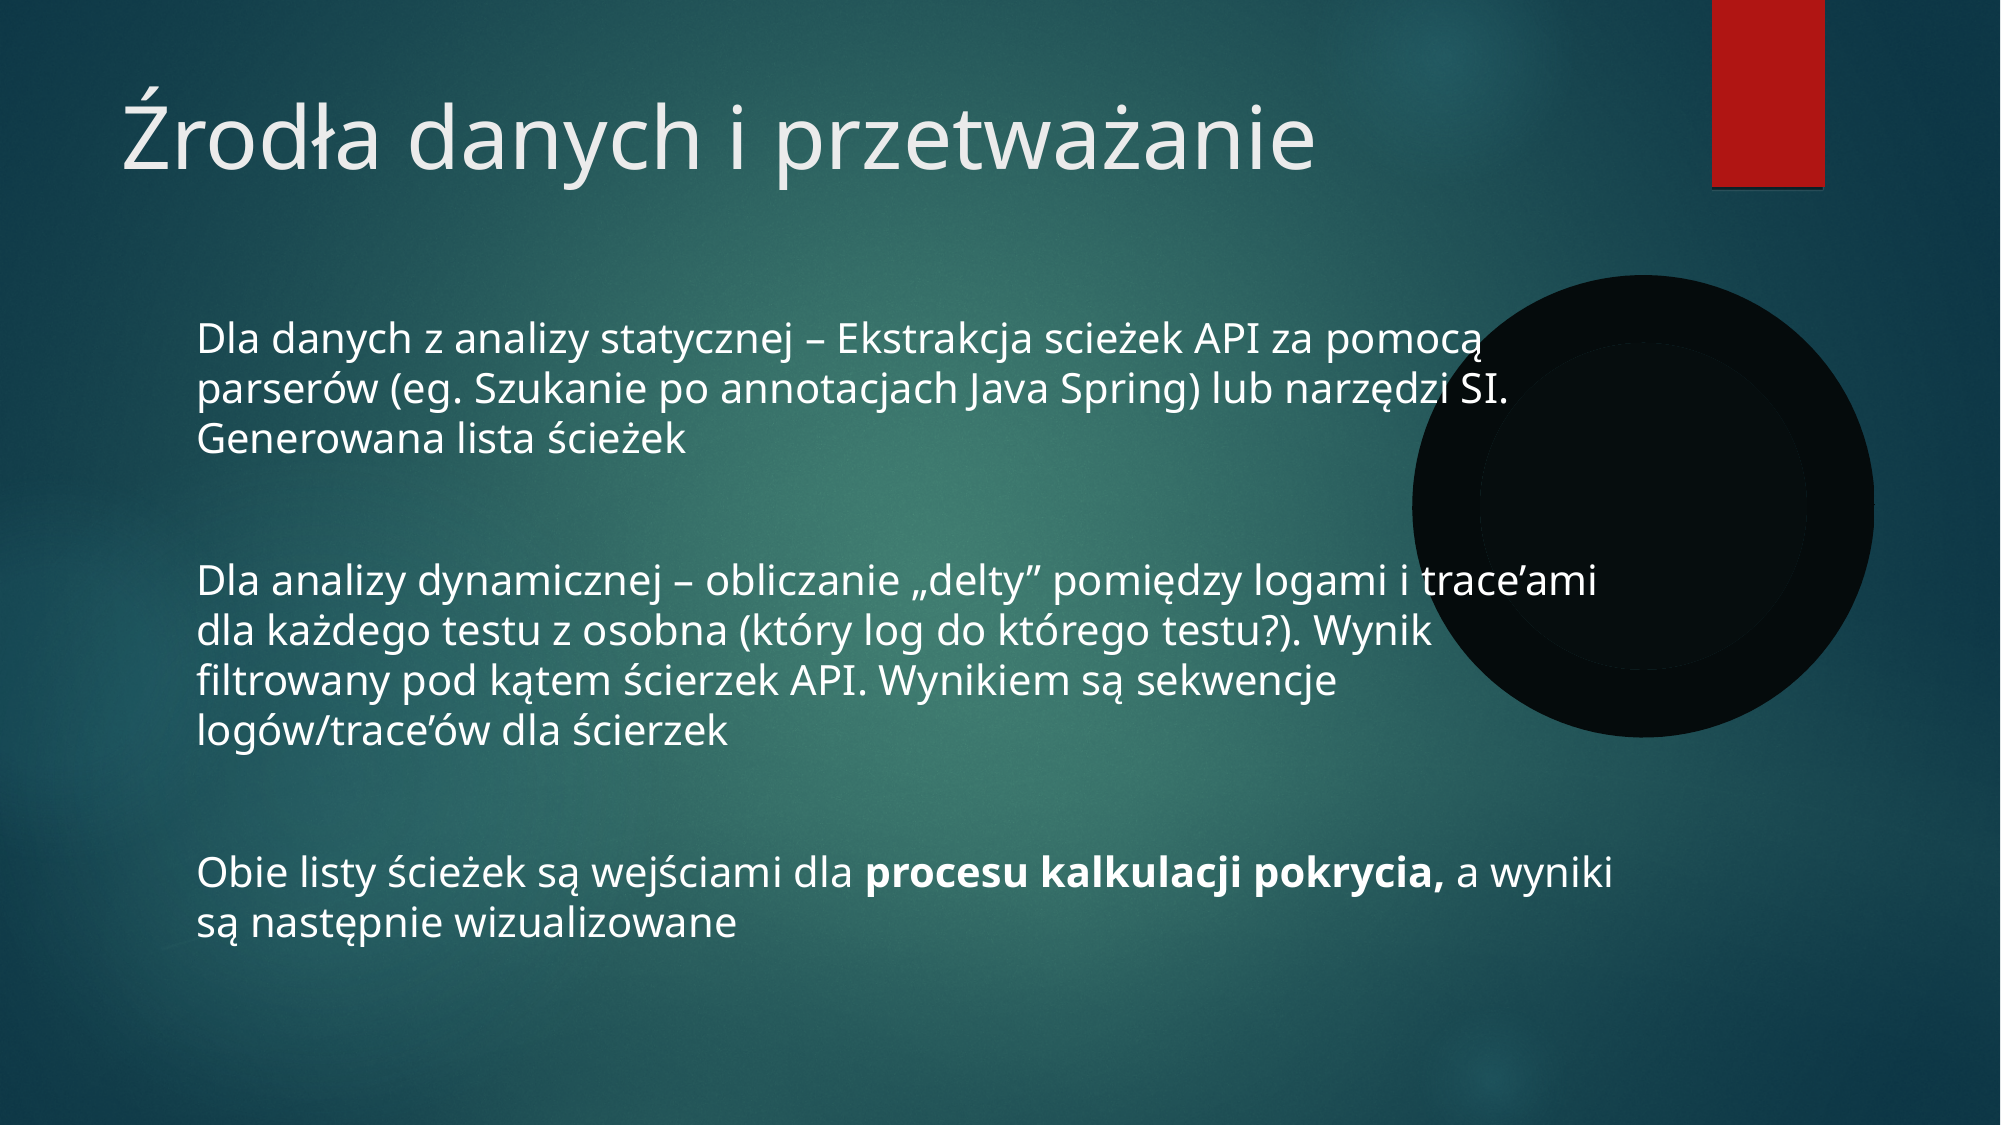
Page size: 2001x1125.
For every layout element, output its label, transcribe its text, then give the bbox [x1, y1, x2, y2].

title Źrodła danych i przetważanie [106, 74, 1649, 305]
list Dla danych z analizy statycznej – Ekstrakcja scieżek API za pomocą parserów (eg. Szukanie po annotacjach Java Spring) lub narzędzi SI. Generowana lista ścieżek Dla analizy dynamicznej – obliczanie „delty” pomiędzy logami i trace’ami dla każdego testu z osobna (który log do którego testu?). Wynik filtrowany pod kątem ścierzek API. Wynikiem są sekwencje logów/trace’ów dla ścierzek Obie listy ścieżek są wejściami dla procesu kalkulacji pokrycia, a wyniki są następnie wizualizowane [181, 304, 1649, 1021]
